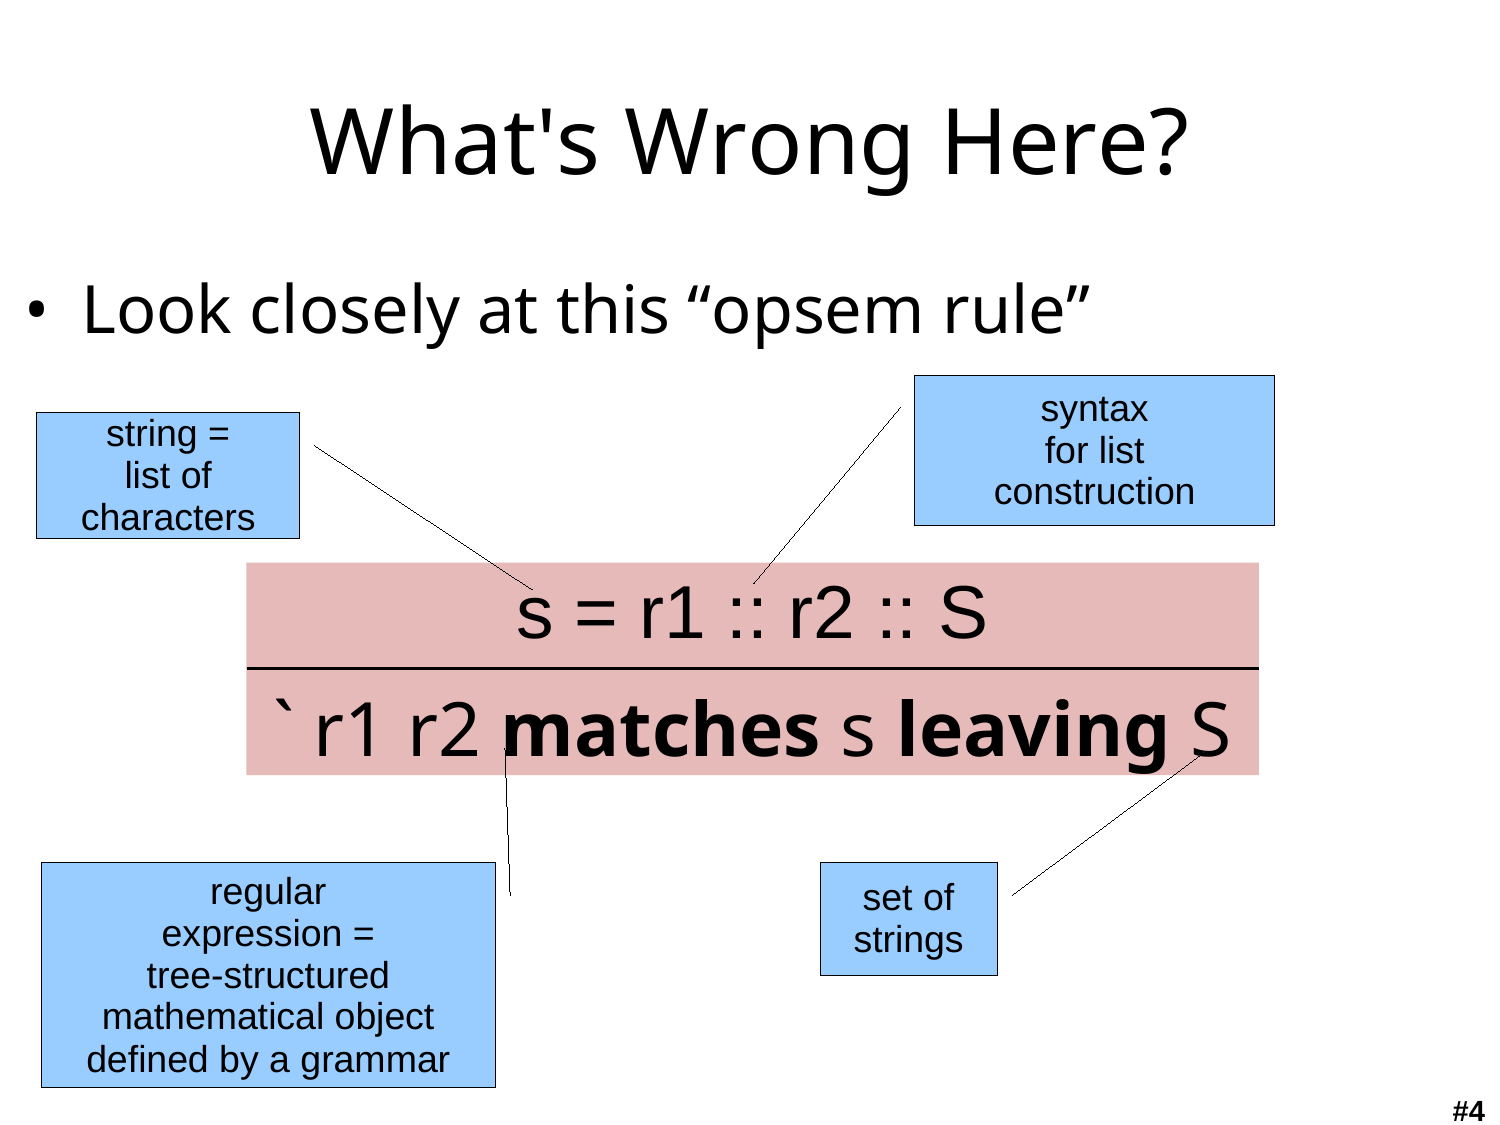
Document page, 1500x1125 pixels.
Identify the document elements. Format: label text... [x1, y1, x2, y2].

text_box ` r1 r2 matches s leaving S [246, 669, 1259, 776]
text_box string = list of characters [37, 413, 300, 539]
text_box syntax for list construction [915, 375, 1275, 525]
list Look closely at this “opsem rule” [24, 262, 1476, 1101]
text_box regular expression = tree-structured mathematical object defined by a grammar [41, 863, 495, 1088]
text_box set of strings [820, 862, 997, 975]
text_box s = r1 :: r2 :: S [246, 562, 1259, 667]
title What's Wrong Here? [24, 45, 1476, 233]
